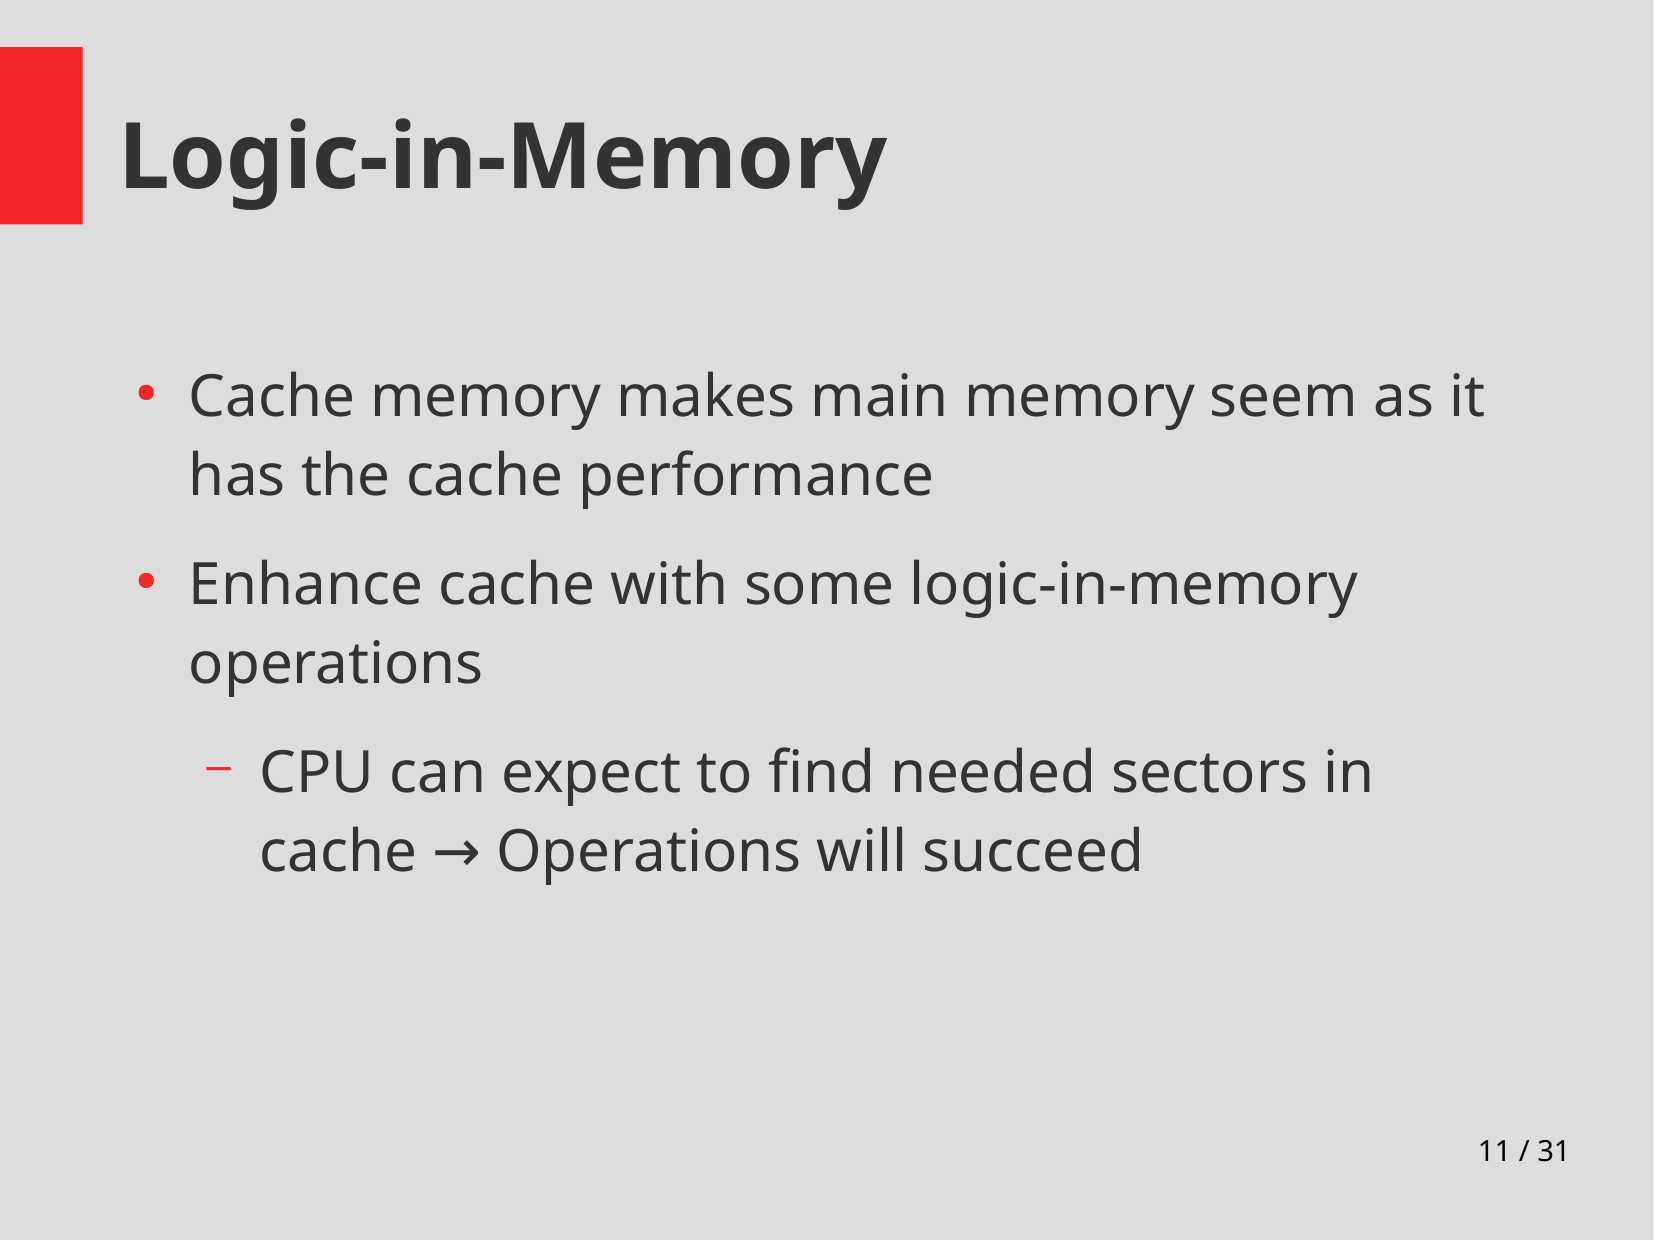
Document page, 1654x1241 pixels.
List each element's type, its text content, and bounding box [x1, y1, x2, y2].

title Logic-in-Memory [118, 49, 1571, 257]
list Cache memory makes main memory seem as it has the cache performance Enhance cache with some logic-in-memory operations CPU can expect to find needed sectors in cache → Operations will succeed [118, 354, 1536, 1074]
